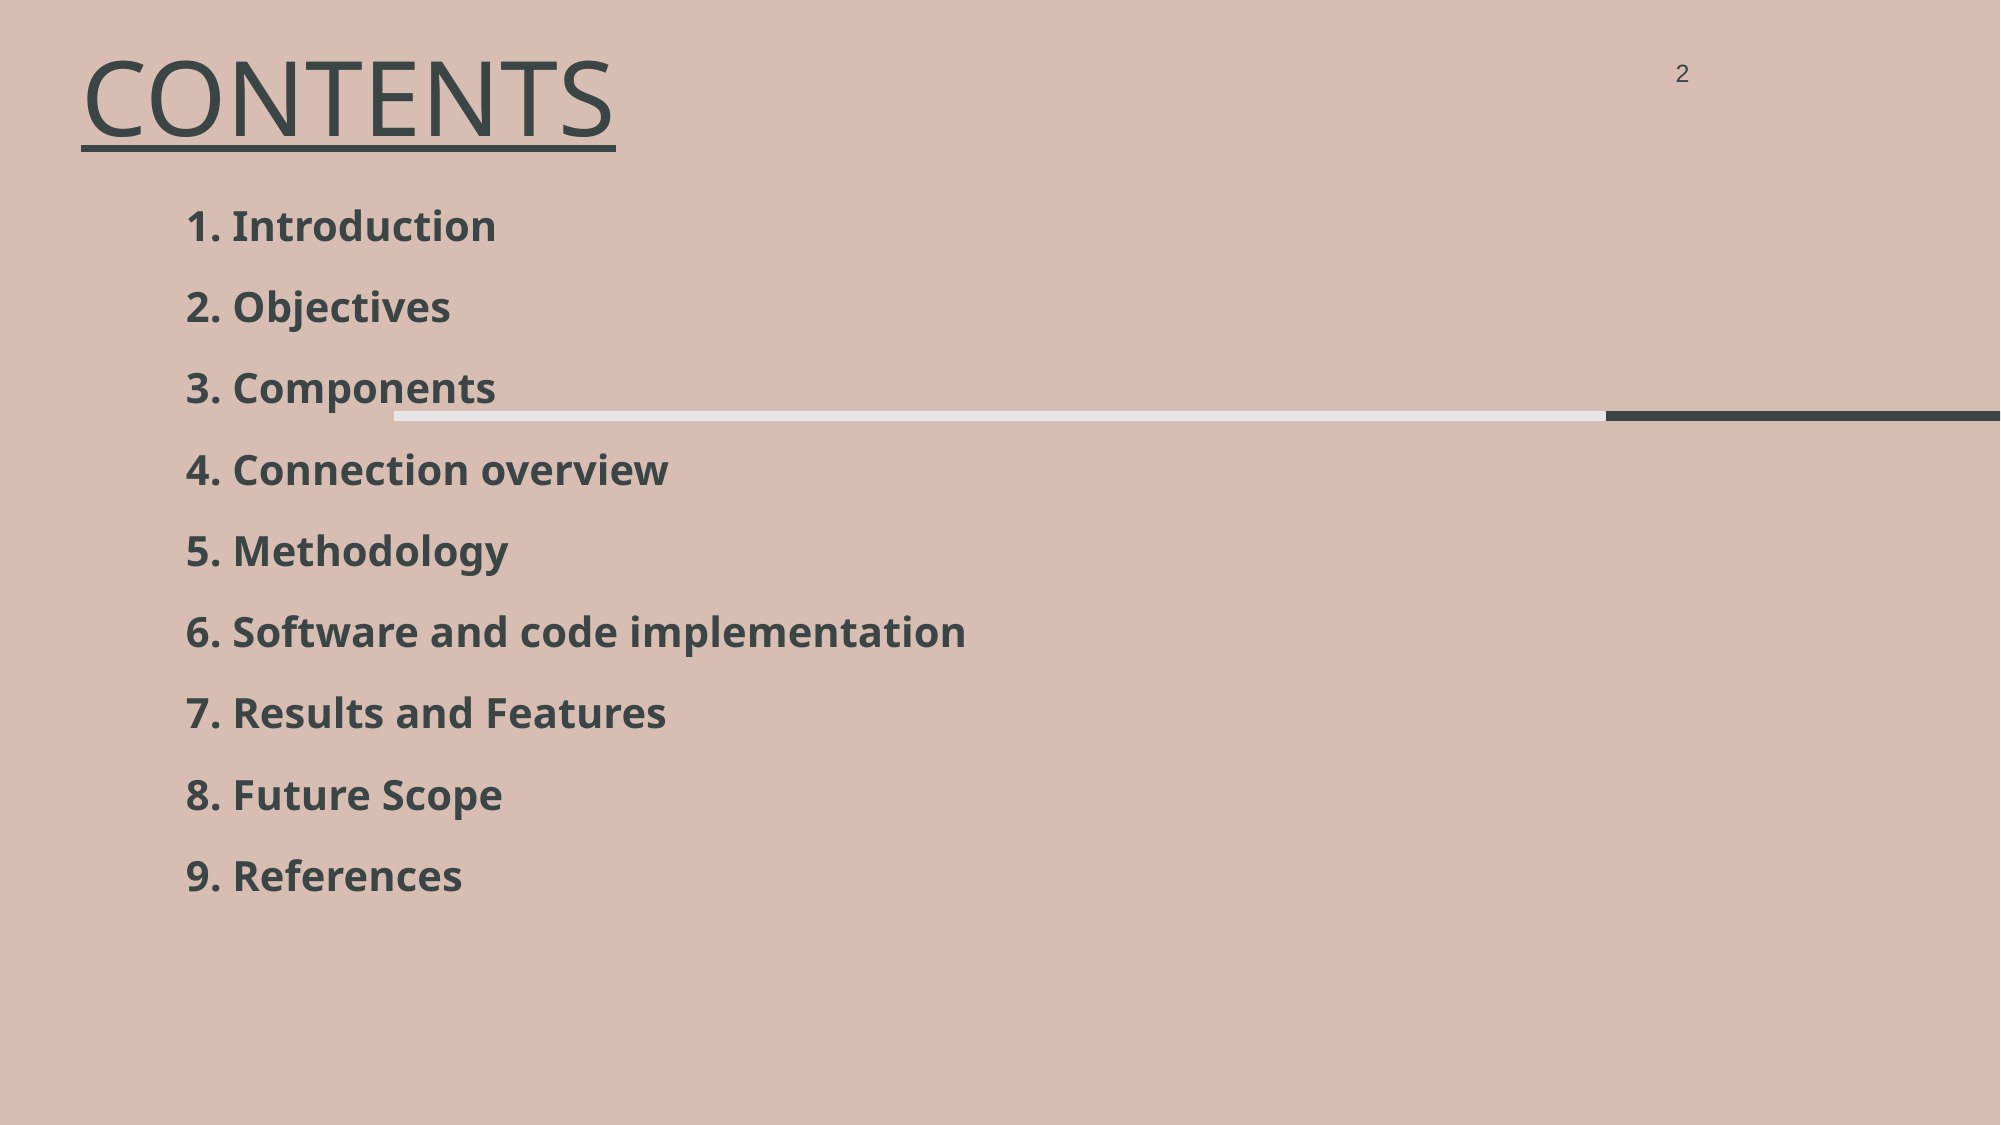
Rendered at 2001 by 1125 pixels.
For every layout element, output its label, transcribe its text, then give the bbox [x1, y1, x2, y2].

title Contents [66, 49, 1607, 192]
text_box [1660, 49, 1936, 95]
list 1. Introduction 2. Objectives 3. Components 4. Connection overview 5. Methodology 6. Software and code implementation 7. Results and Features 8. Future Scope 9. References [170, 191, 1607, 1125]
